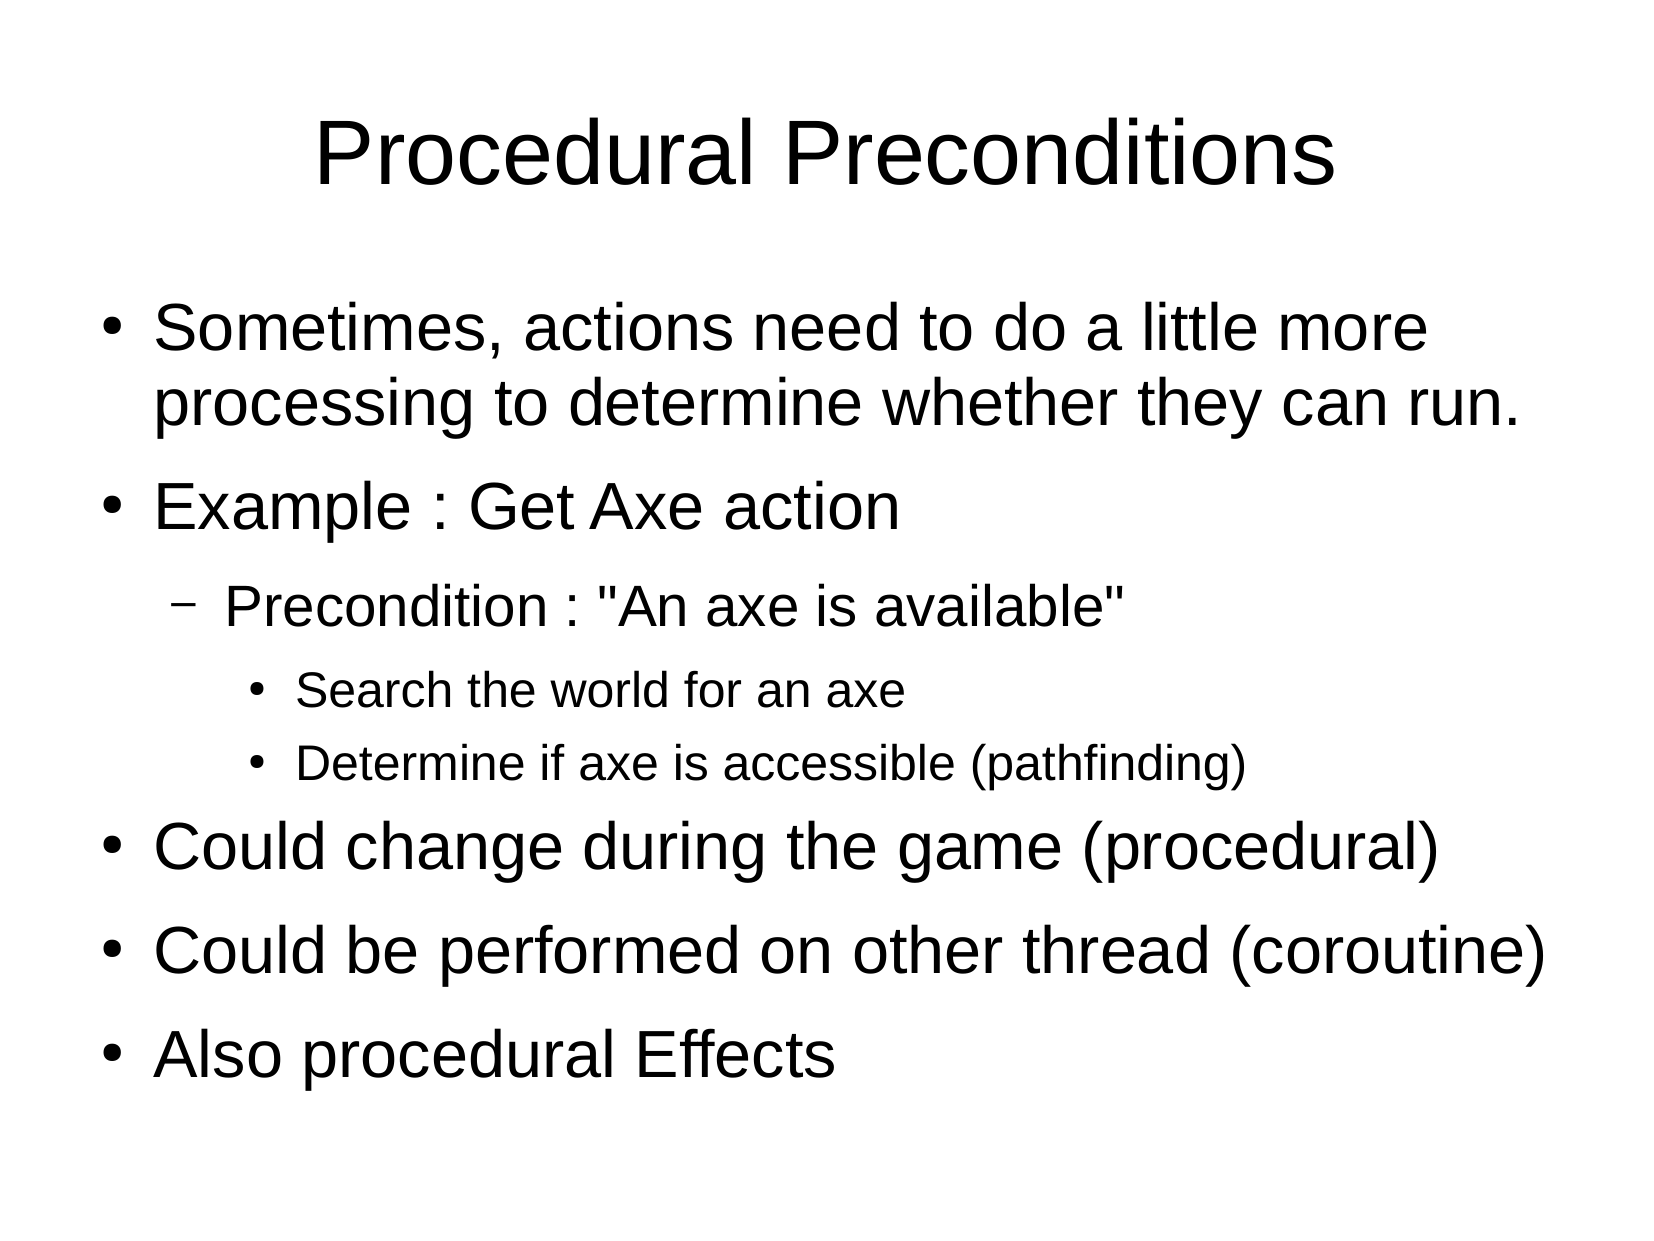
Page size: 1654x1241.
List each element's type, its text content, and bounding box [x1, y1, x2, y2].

list Sometimes, actions need to do a little more processing to determine whether they can run. Example : Get Axe action Precondition : "An axe is available" Search the world for an axe Determine if axe is accessible (pathfinding) Could change during the game (procedural) Could be performed on other thread (coroutine) Also procedural Effects [82, 290, 1571, 1109]
title Procedural Preconditions [82, 49, 1571, 257]
